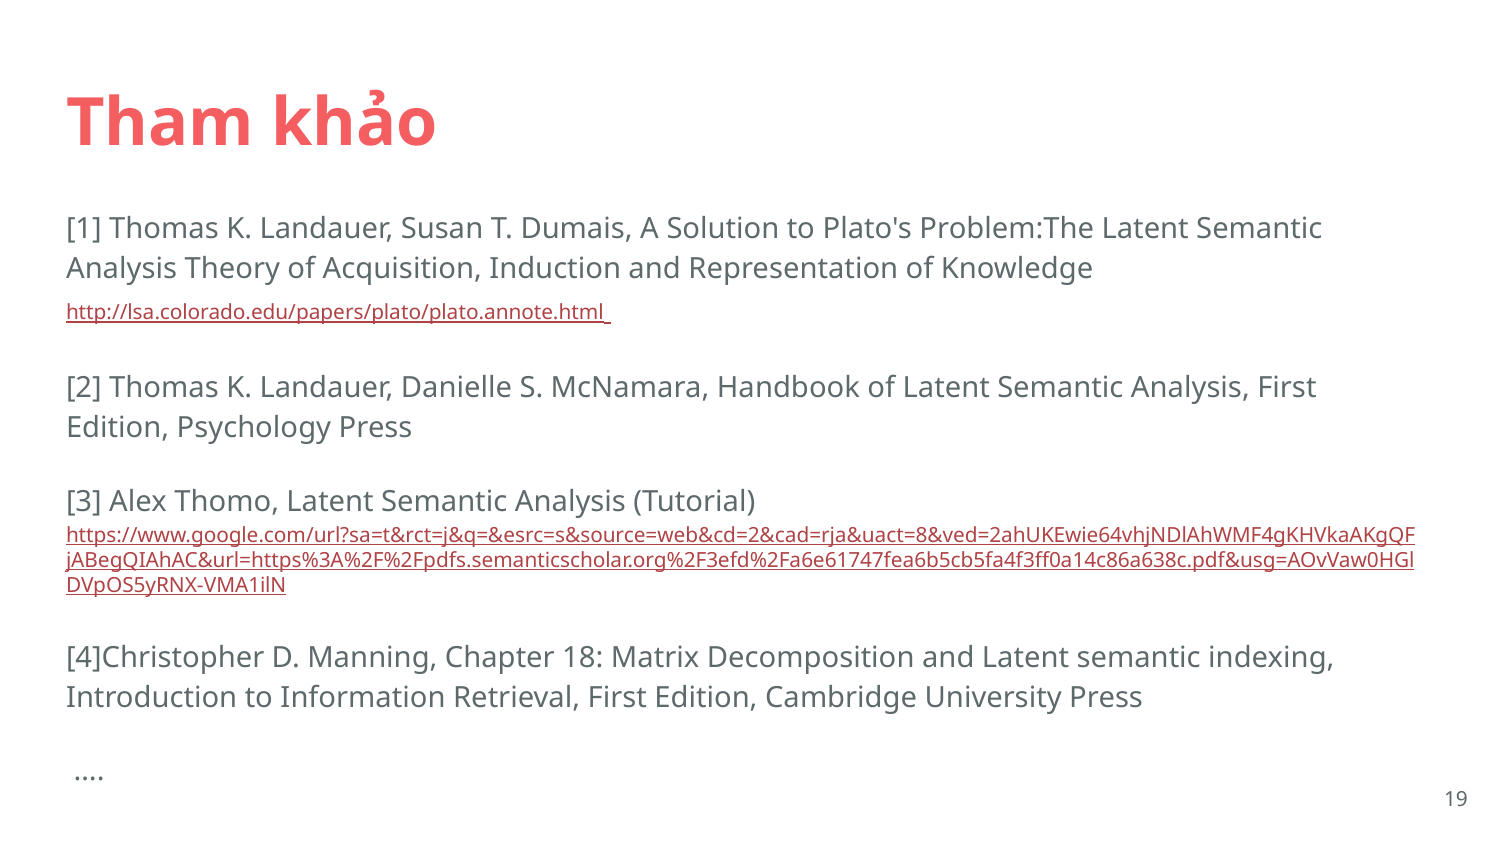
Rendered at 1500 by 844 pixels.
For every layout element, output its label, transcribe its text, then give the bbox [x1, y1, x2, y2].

title Tham khảo [51, 64, 1449, 167]
list [1] Thomas K. Landauer, Susan T. Dumais, A Solution to Plato's Problem:The Latent Semantic Analysis Theory of Acquisition, Induction and Representation of Knowledge http://lsa.colorado.edu/papers/plato/plato.annote.html [2] Thomas K. Landauer, Danielle S. McNamara, Handbook of Latent Semantic Analysis, First Edition, Psychology Press [3] Alex Thomo, Latent Semantic Analysis (Tutorial) https://www.google.com/url?sa=t&rct=j&q=&esrc=s&source=web&cd=2&cad=rja&uact=8&ved=2ahUKEwie64vhjNDlAhWMF4gKHVkaAKgQFjABegQIAhAC&url=https%3A%2F%2Fpdfs.semanticscholar.org%2F3efd%2Fa6e61747fea6b5cb5fa4f3ff0a14c86a638c.pdf&usg=AOvVaw0HGlDVpOS5yRNX-VMA1ilN [4]Christopher D. Manning, Chapter 18: Matrix Decomposition and Latent semantic indexing, Introduction to Information Retrieval, First Edition, Cambridge University Press …. [51, 189, 1436, 809]
slide_number <number> [1392, 767, 1483, 833]
